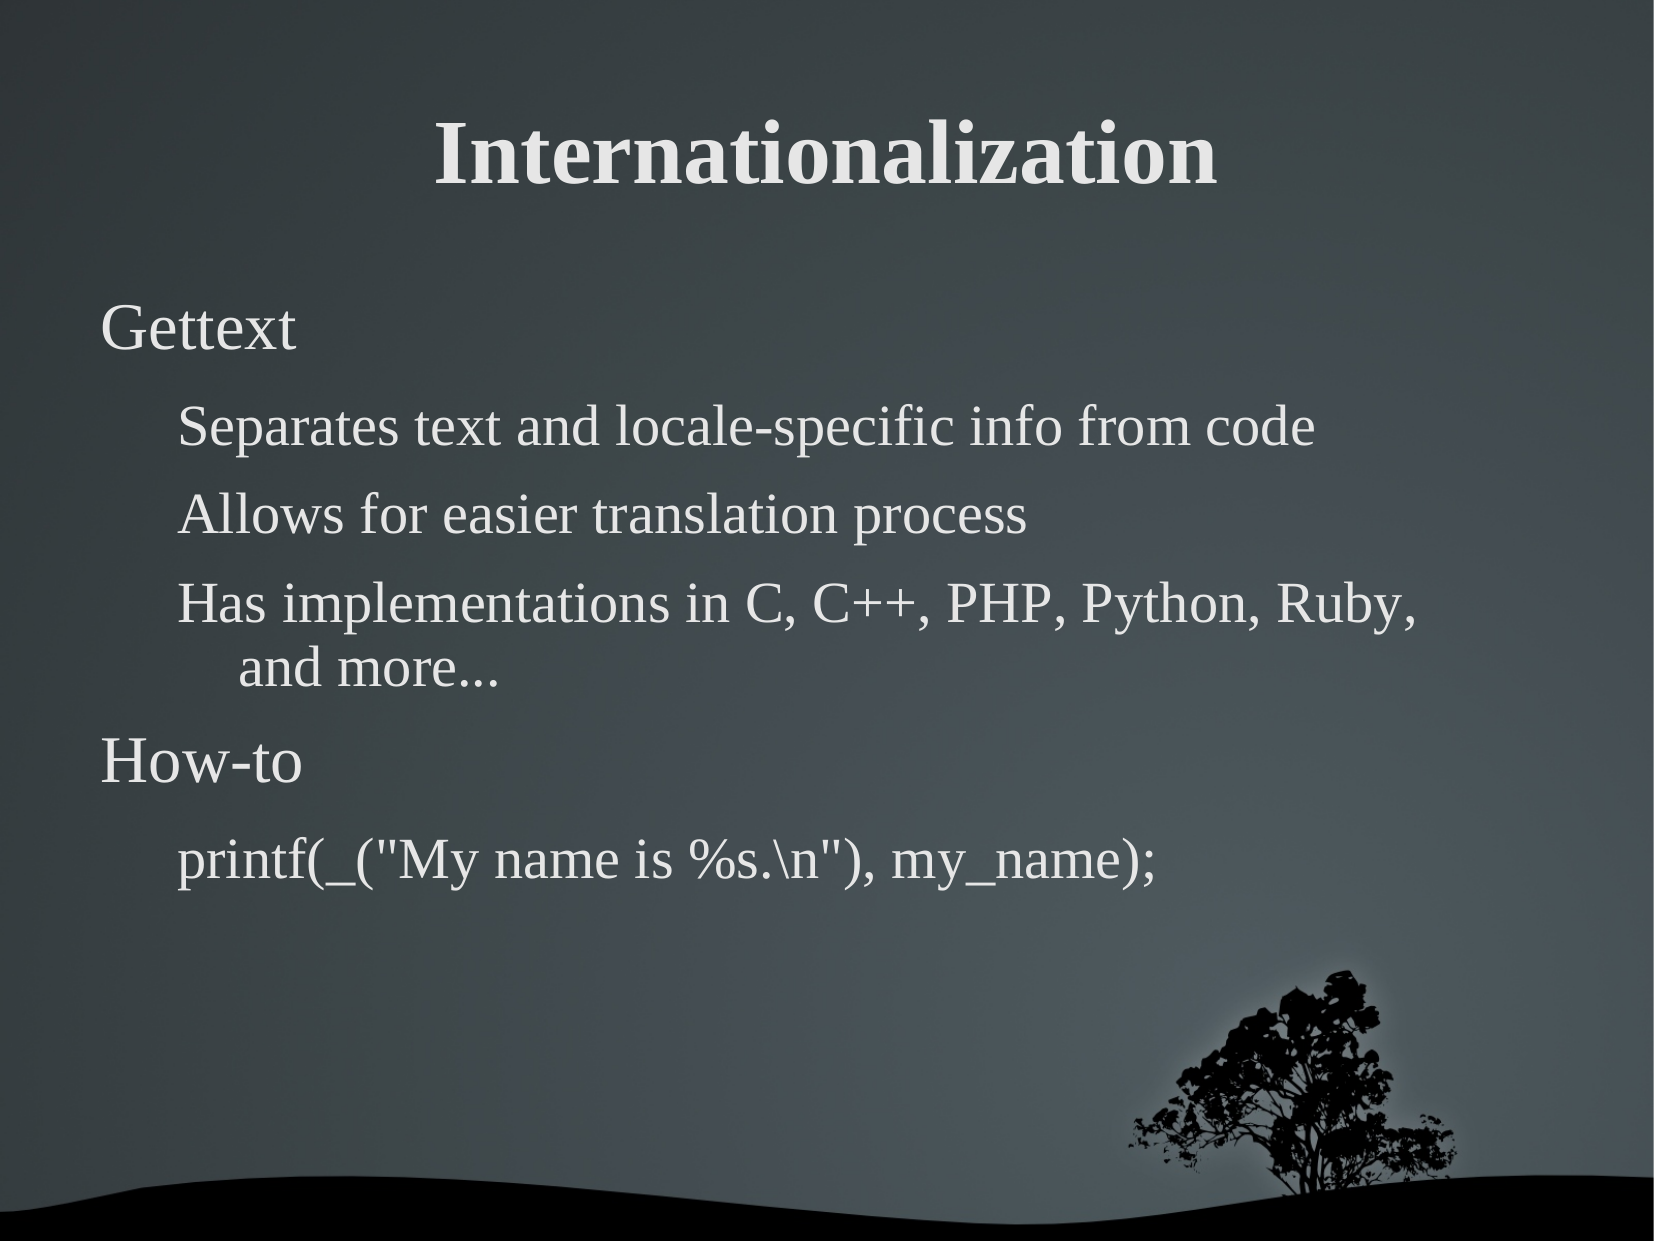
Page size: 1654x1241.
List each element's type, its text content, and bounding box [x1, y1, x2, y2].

title Internationalization [82, 49, 1571, 257]
list Gettext Separates text and locale-specific info from code Allows for easier translation process Has implementations in C, C++, PHP, Python, Ruby, and more... How-to printf(_("My name is %s.\n"), my_name); [82, 290, 1571, 1109]
picture [0, 0, 1654, 1241]
